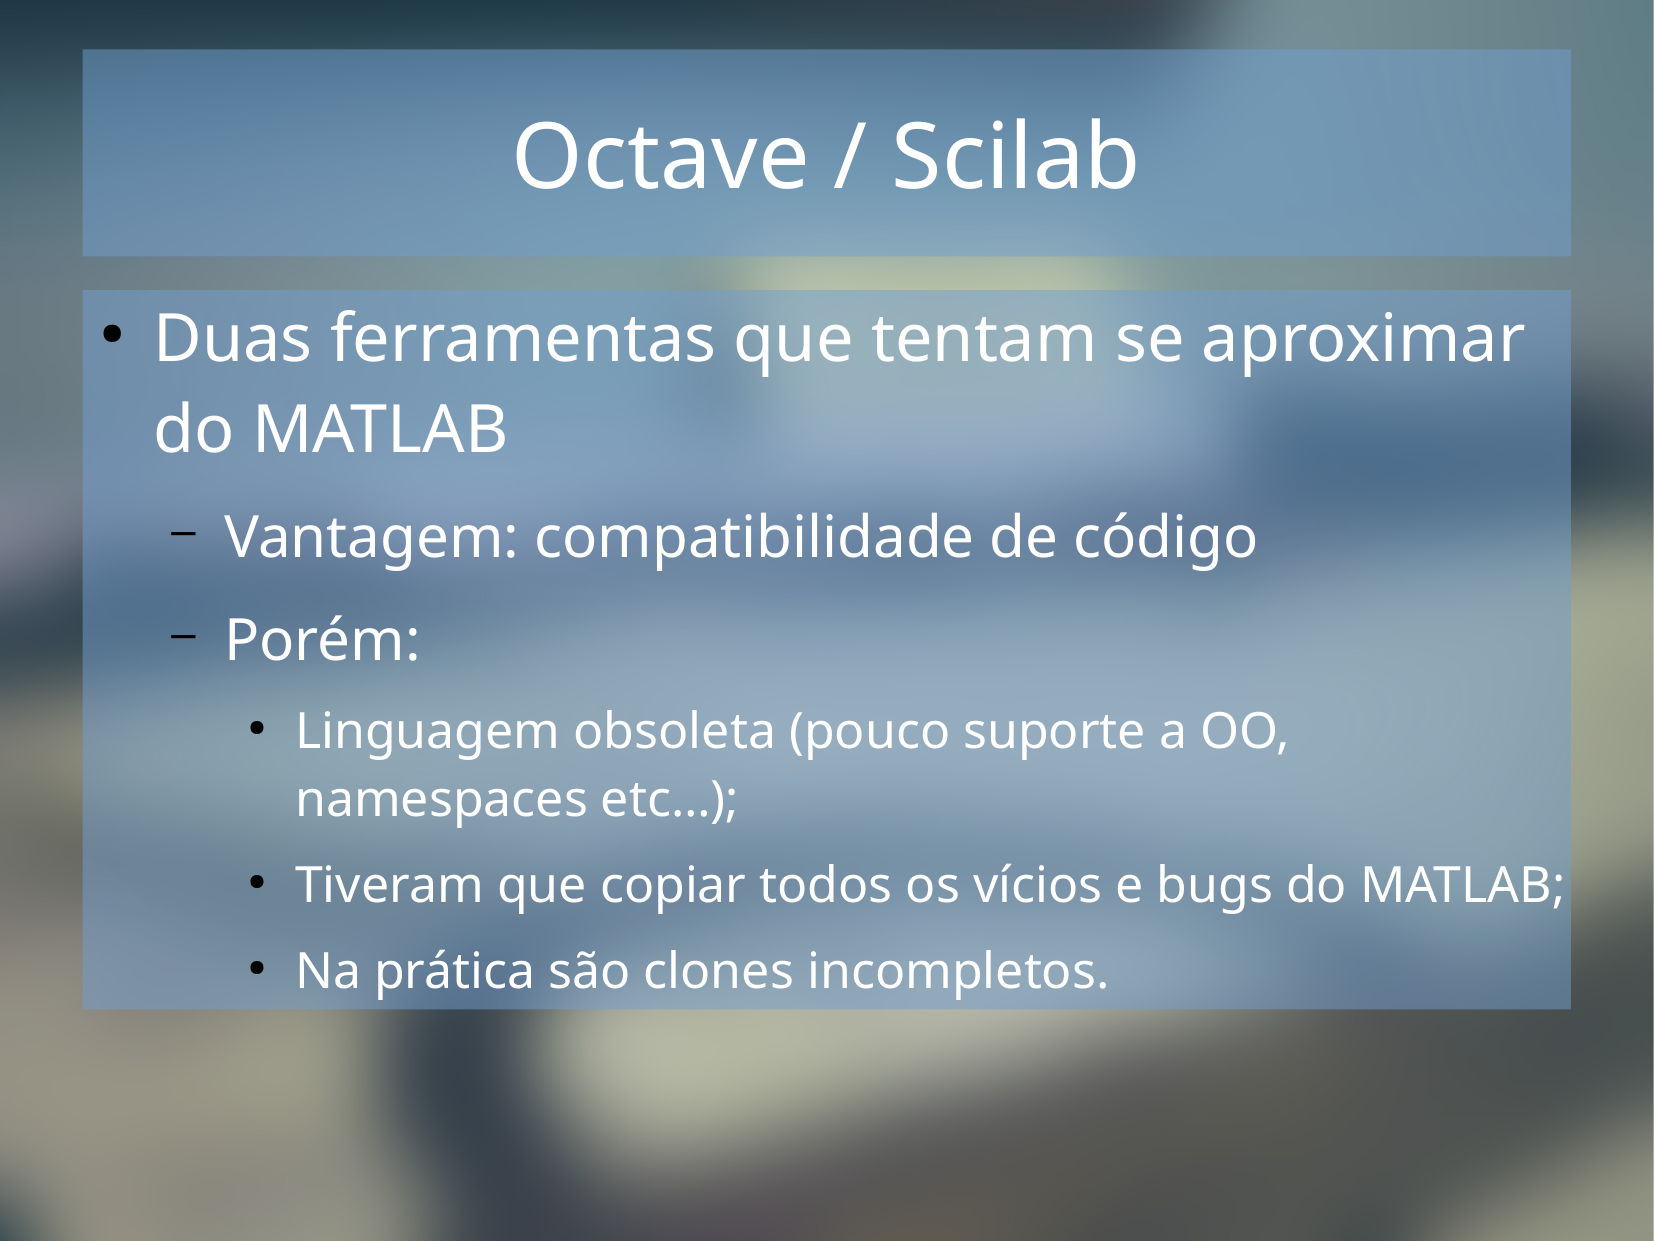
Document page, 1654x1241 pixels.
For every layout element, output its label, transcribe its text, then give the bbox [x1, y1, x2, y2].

title Octave / Scilab [82, 49, 1571, 257]
picture [0, 0, 1654, 1241]
list Duas ferramentas que tentam se aproximar do MATLAB Vantagem: compatibilidade de código Porém: Linguagem obsoleta (pouco suporte a OO, namespaces etc…); Tiveram que copiar todos os vícios e bugs do MATLAB; Na prática são clones incompletos. [82, 290, 1571, 1010]
